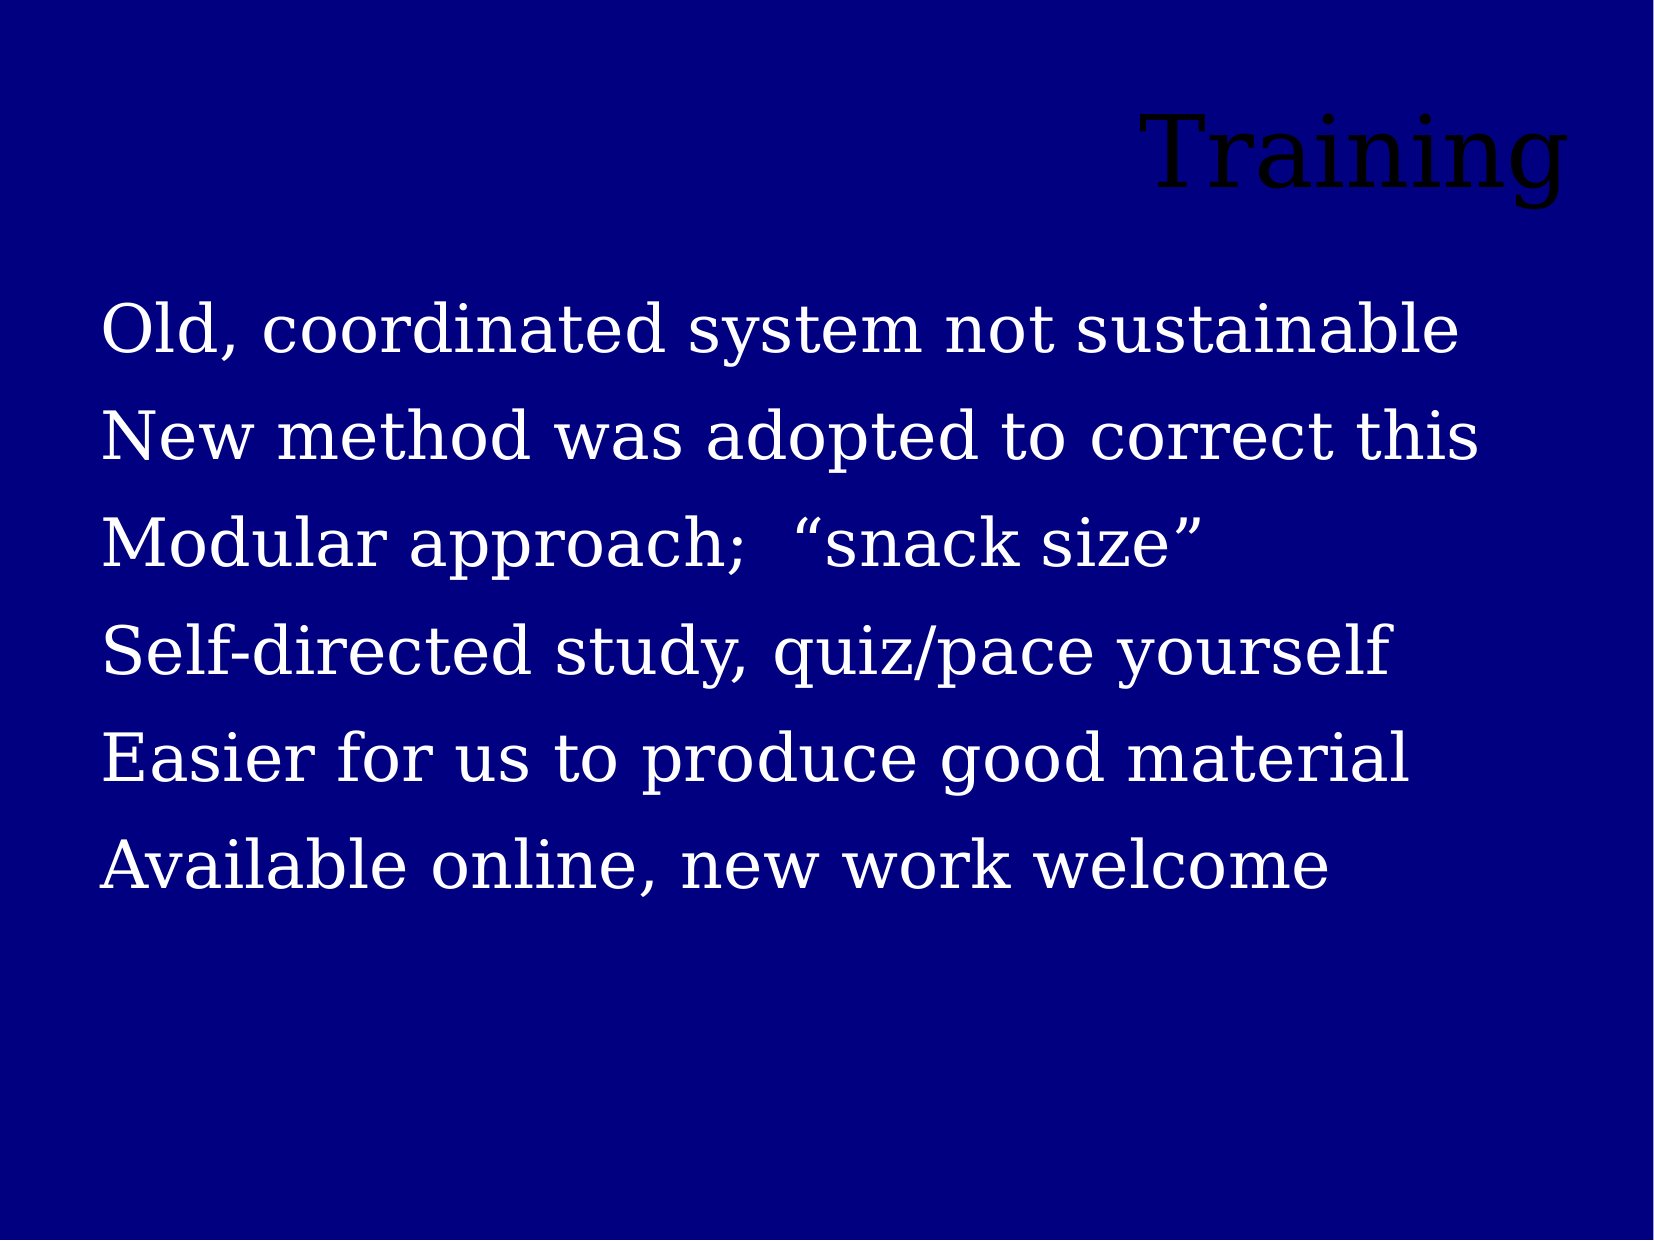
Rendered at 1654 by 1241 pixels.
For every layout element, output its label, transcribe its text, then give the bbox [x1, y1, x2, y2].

title Training [82, 49, 1571, 257]
list Old, coordinated system not sustainable New method was adopted to correct this Modular approach; “snack size” Self-directed study, quiz/pace yourself Easier for us to produce good material Available online, new work welcome [82, 290, 1571, 1109]
